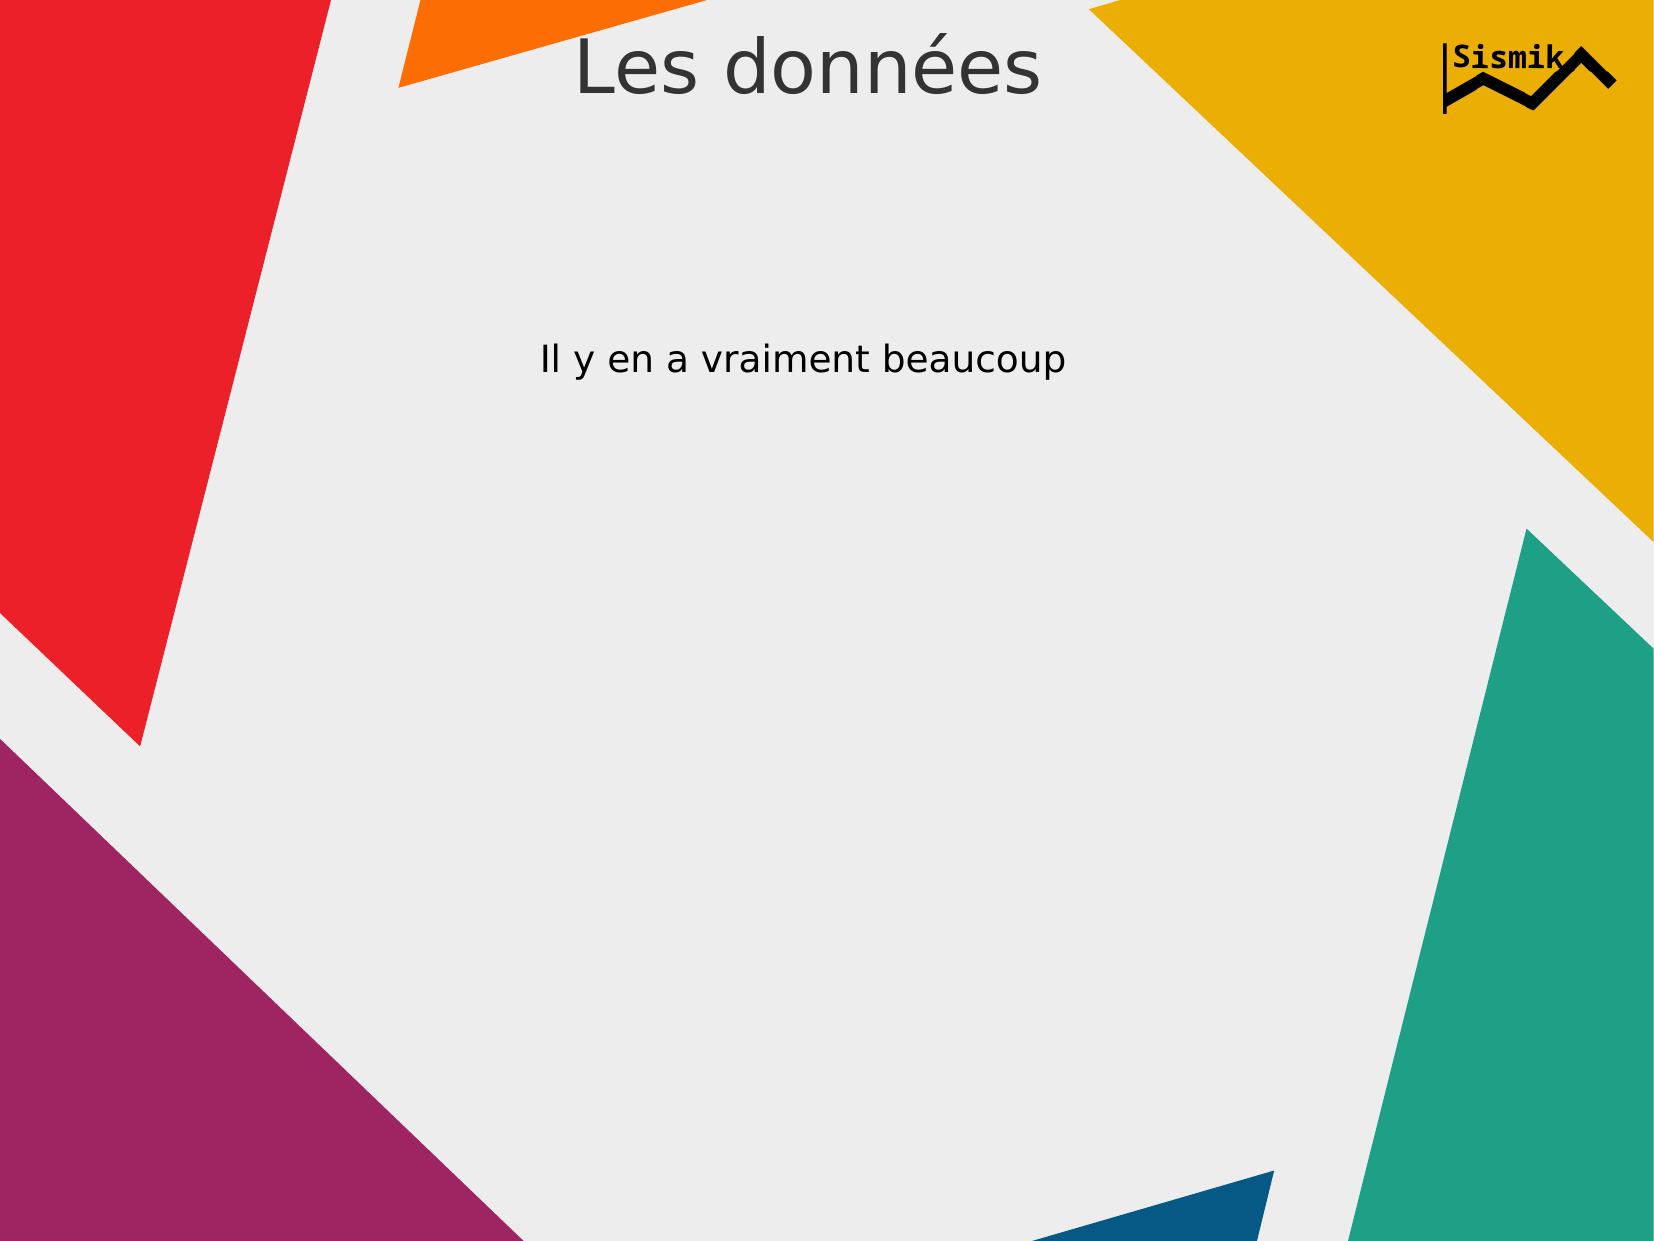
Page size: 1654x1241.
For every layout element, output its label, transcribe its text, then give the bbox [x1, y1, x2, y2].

text_box Il y en a vraiment beaucoup [525, 330, 1096, 406]
picture [1443, 39, 1624, 114]
title Les données [450, 0, 1167, 136]
text_box Sismik [1437, 26, 1589, 81]
